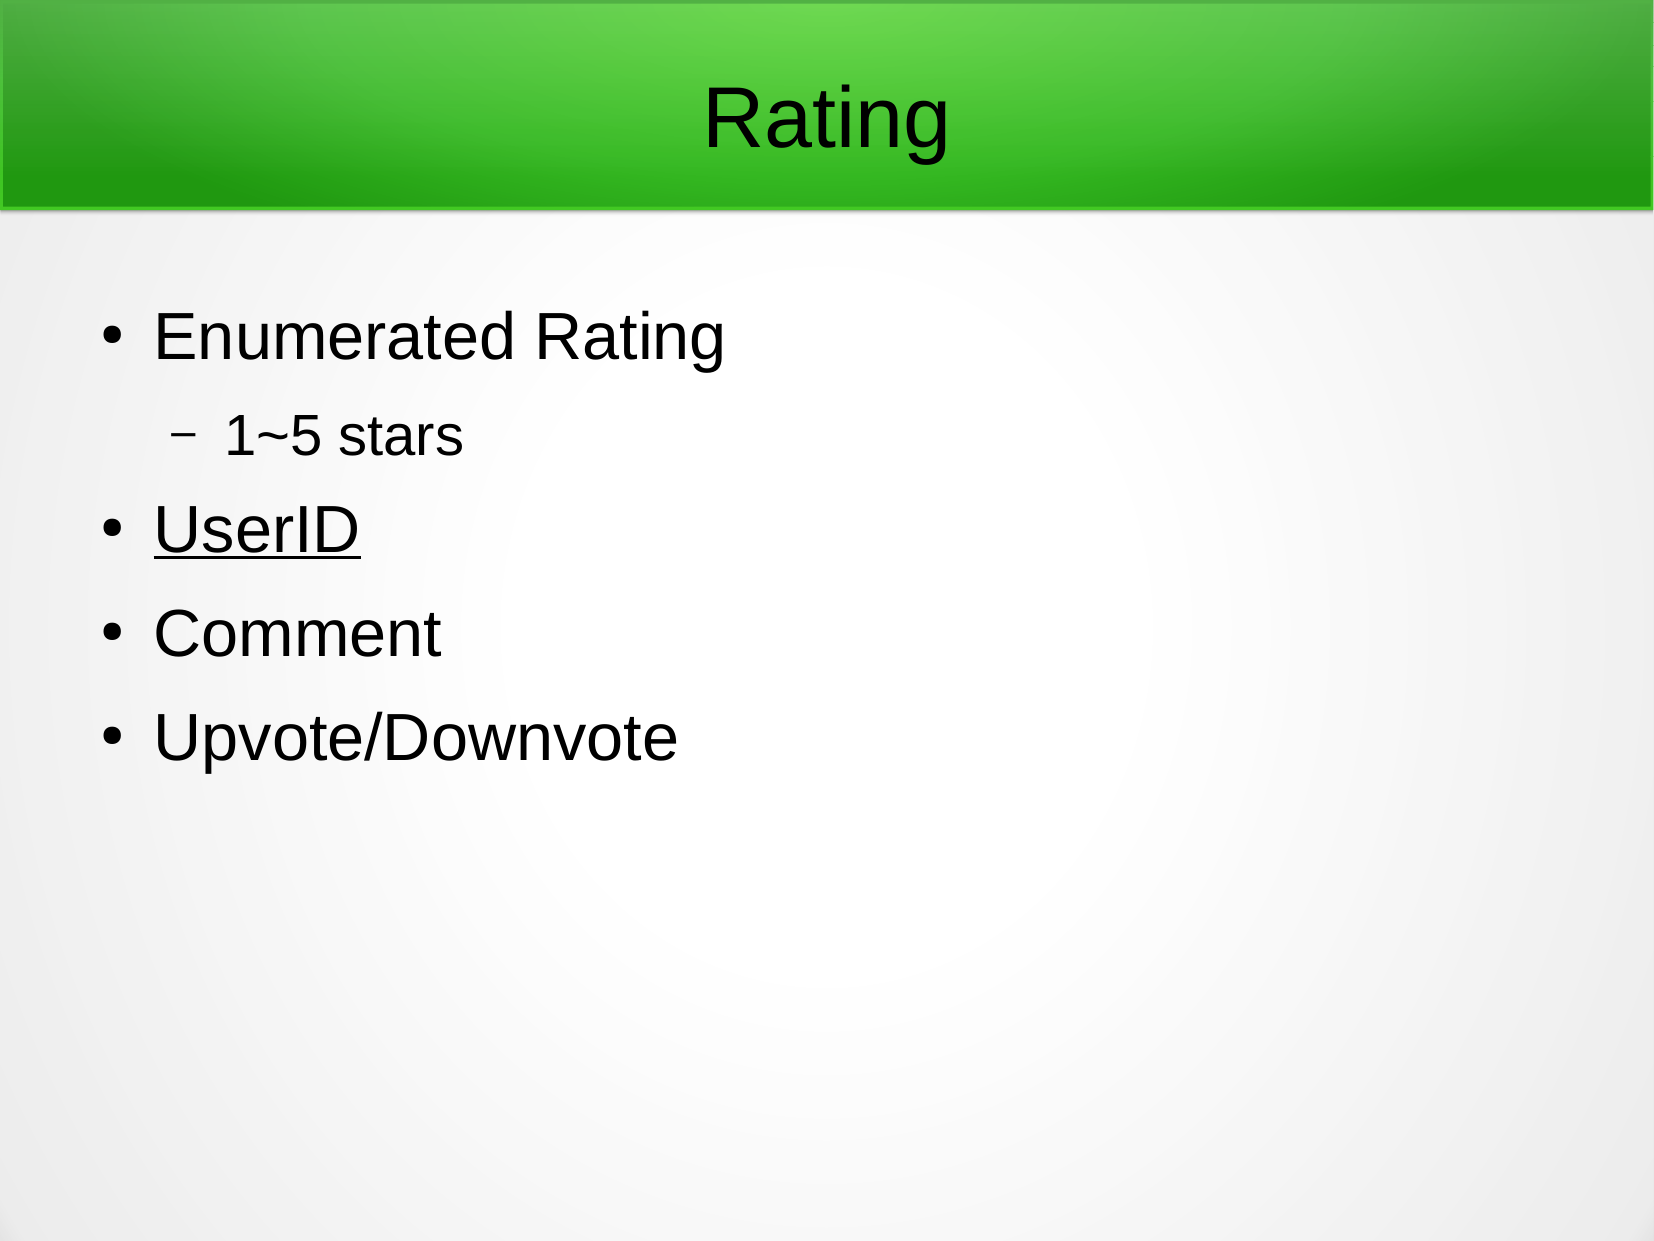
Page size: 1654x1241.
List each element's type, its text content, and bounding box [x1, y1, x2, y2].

title Rating [82, 47, 1571, 189]
list Enumerated Rating 1~5 stars UserID Comment Upvote/Downvote [82, 299, 1571, 1019]
